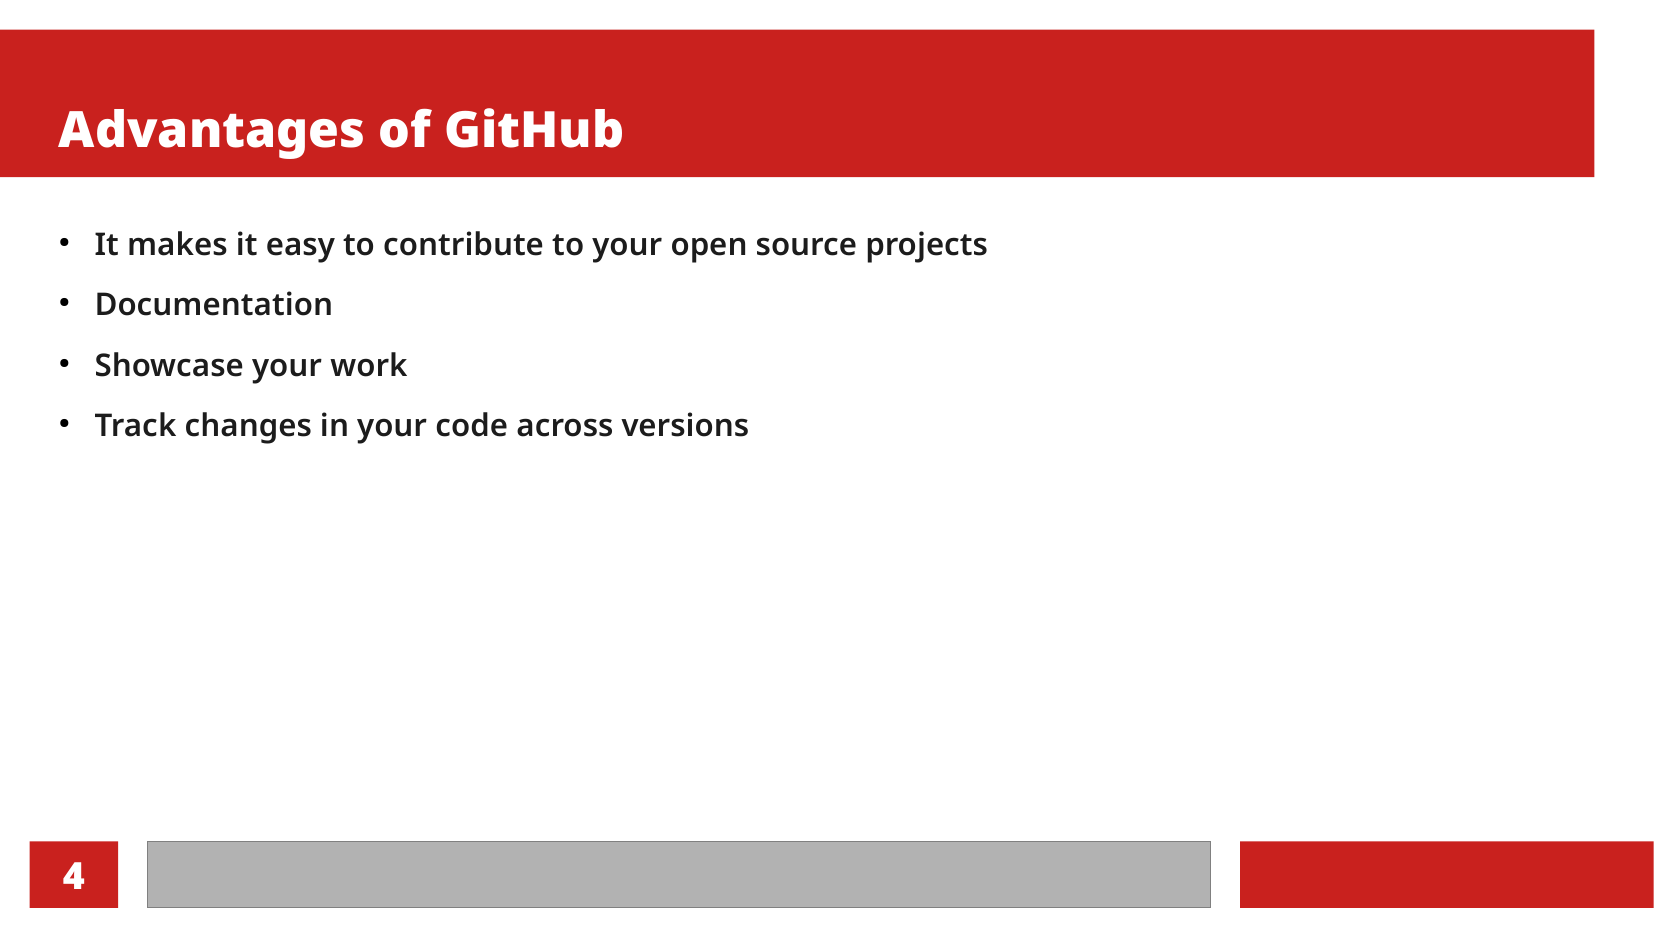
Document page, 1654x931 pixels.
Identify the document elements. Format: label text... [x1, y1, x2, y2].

title Advantages of GitHub [59, 44, 1595, 163]
list It makes it easy to contribute to your open source projects Documentation Showcase your work Track changes in your code across versions [59, 221, 1565, 798]
